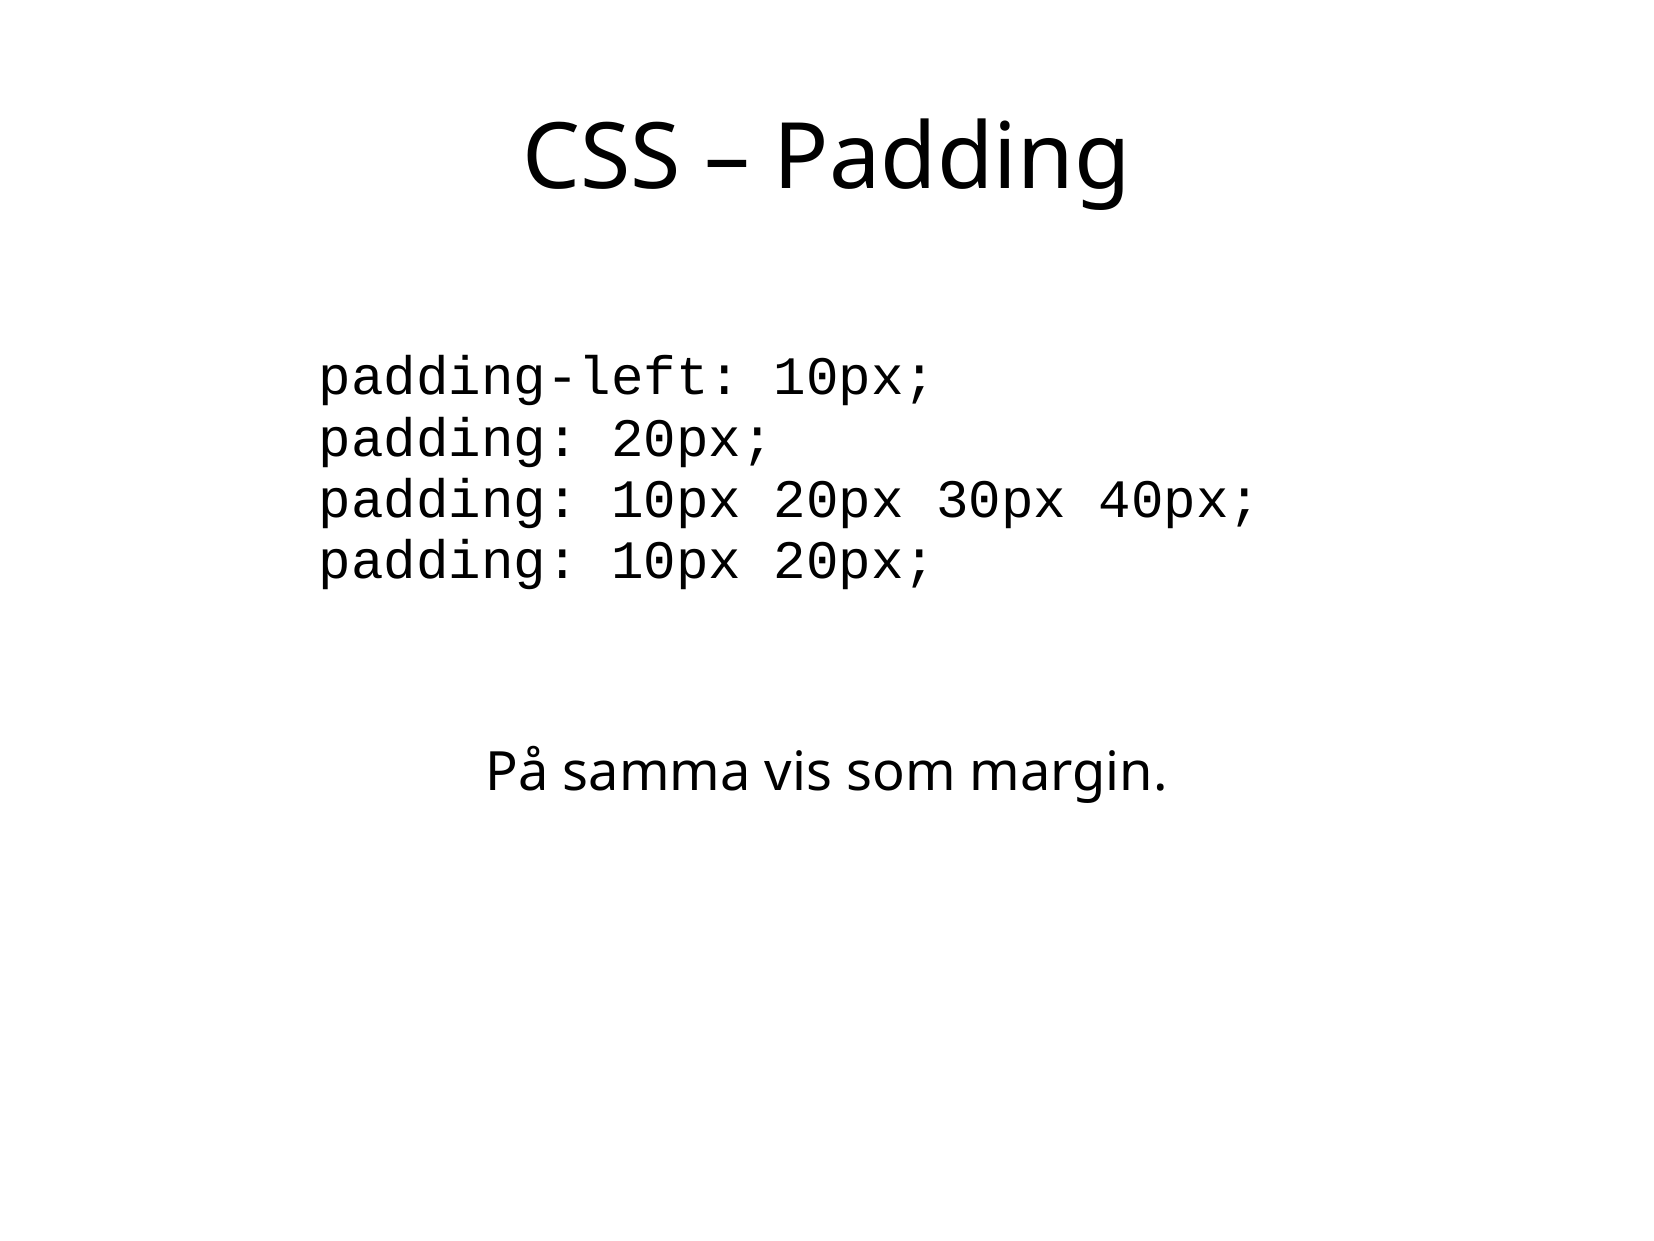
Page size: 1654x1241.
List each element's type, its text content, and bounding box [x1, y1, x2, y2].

title CSS – Padding [82, 49, 1571, 257]
text_box På samma vis som margin. [360, 732, 1294, 788]
subtitle padding-left: 10px; padding: 20px; padding: 10px 20px 30px 40px; padding: 10px 20px; [318, 349, 1323, 597]
